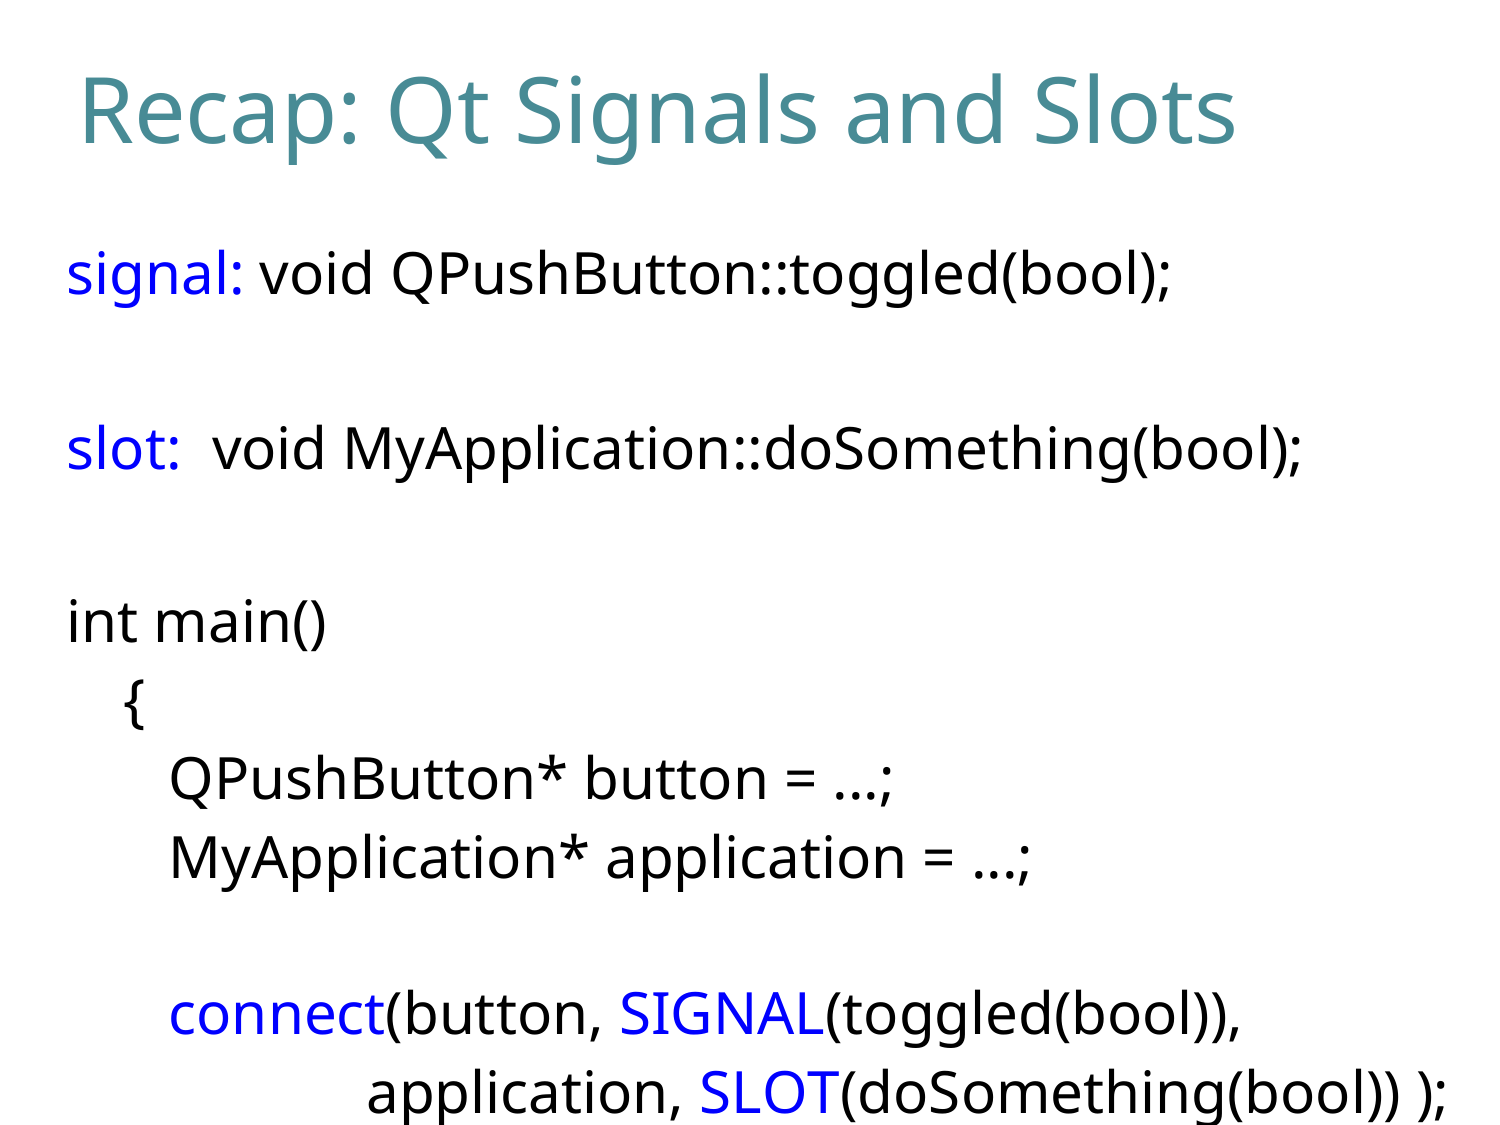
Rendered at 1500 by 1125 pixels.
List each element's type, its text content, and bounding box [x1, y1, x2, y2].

list signal: void QPushButton::toggled(bool); slot: void MyApplication::doSomething(bool); int main() { QPushButton* button = ...; MyApplication* application = ...; connect(button, SIGNAL(toggled(bool)), application, SLOT(doSomething(bool)) ); } [52, 224, 1489, 1110]
title Recap: Qt Signals and Slots [62, 37, 1393, 224]
